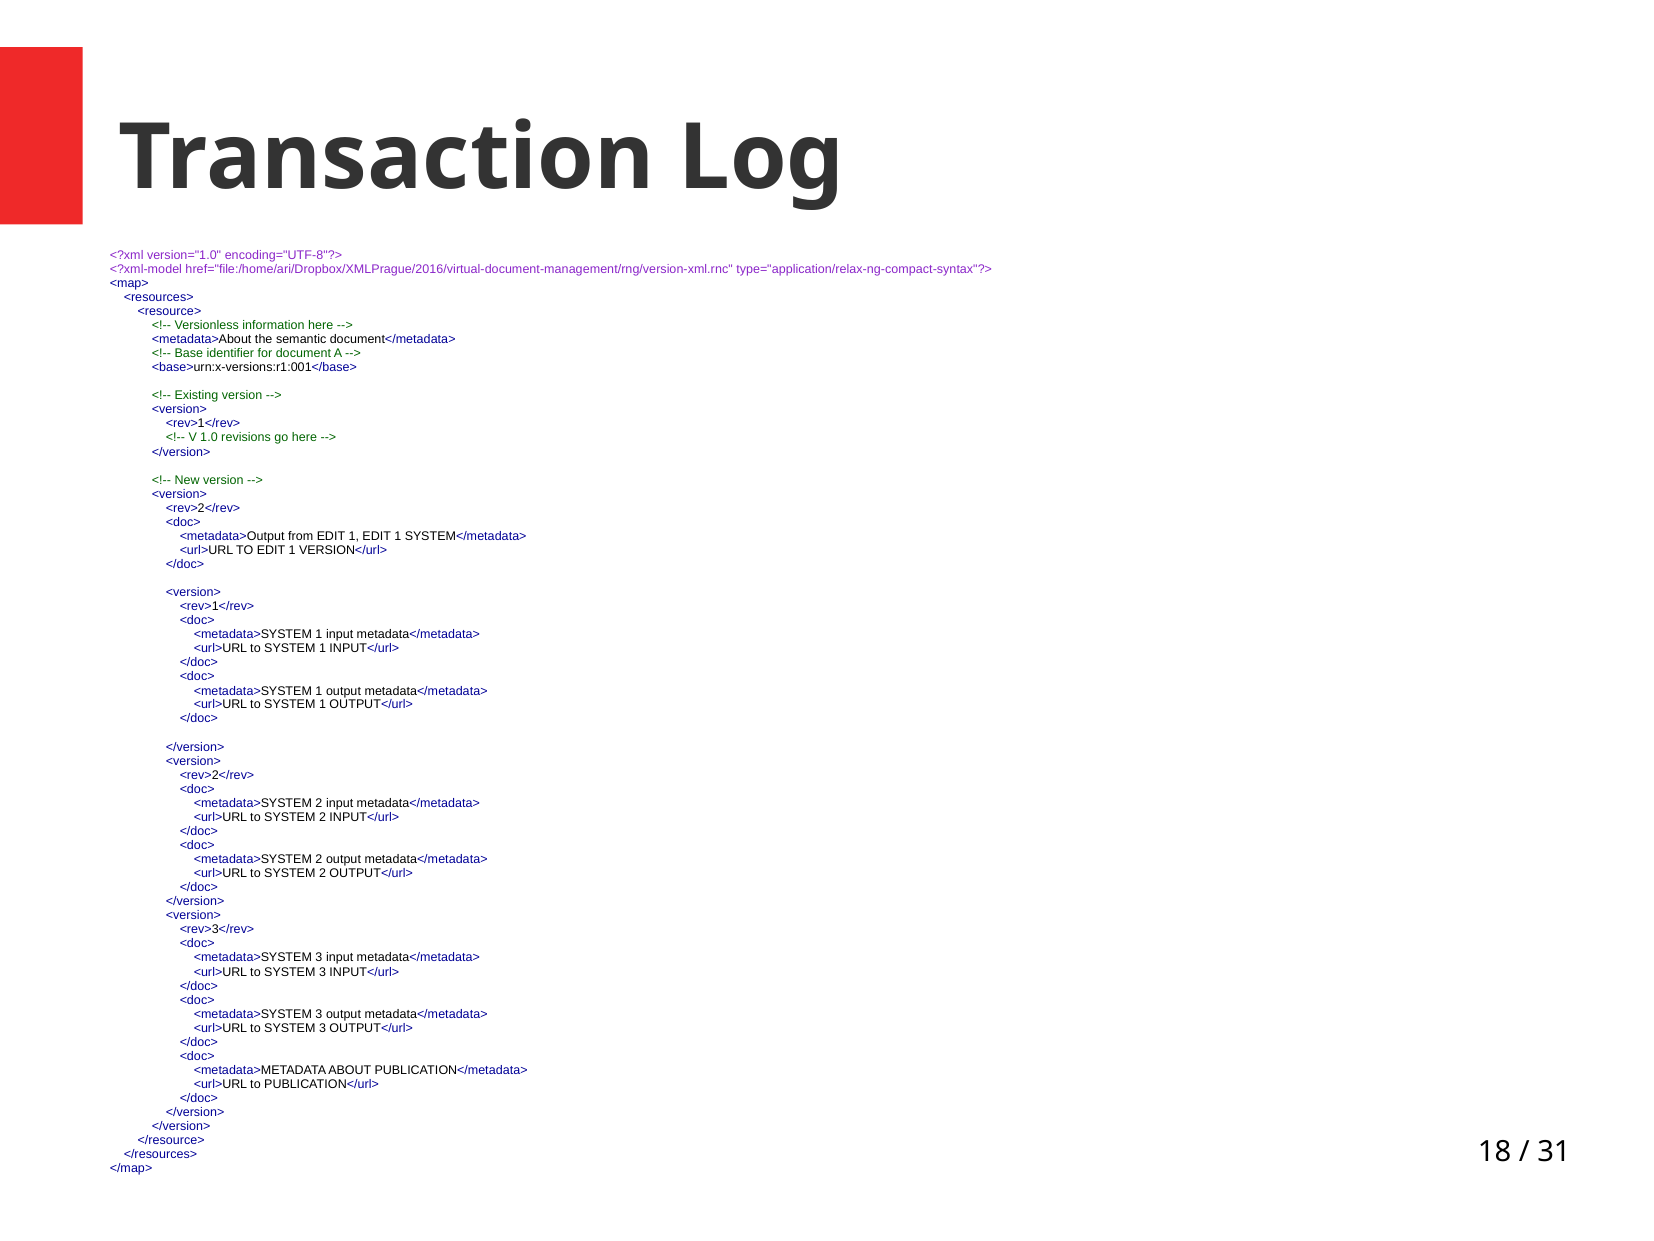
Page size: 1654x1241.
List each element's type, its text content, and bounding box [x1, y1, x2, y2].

text_box <?xml version="1.0" encoding="UTF-8"?> <?xml-model href="file:/home/ari/Dropbox/XMLPrague/2016/virtual-document-management/rng/version-xml.rnc" type="application/relax-ng-compact-syntax"?> <map> <resources> <resource> <!-- Versionless information here --> <metadata>About the semantic document</metadata> <!-- Base identifier for document A --> <base>urn:x-versions:r1:001</base> <!-- Existing version --> <version> <rev>1</rev> <!-- V 1.0 revisions go here --> </version> <!-- New version --> <version> <rev>2</rev> <doc> <metadata>Output from EDIT 1, EDIT 1 SYSTEM</metadata> <url>URL TO EDIT 1 VERSION</url> </doc> <version> <rev>1</rev> <doc> <metadata>SYSTEM 1 input metadata</metadata> <url>URL to SYSTEM 1 INPUT</url> </doc> <doc> <metadata>SYSTEM 1 output metadata</metadata> <url>URL to SYSTEM 1 OUTPUT</url> </doc> </version> <version> <rev>2</rev> <doc> <metadata>SYSTEM 2 input metadata</metadata> <url>URL to SYSTEM 2 INPUT</url> </doc> <doc> <metadata>SYSTEM 2 output metadata</metadata> <url>URL to SYSTEM 2 OUTPUT</url> </doc> </version> <version> <rev>3</rev> <doc> <metadata>SYSTEM 3 input metadata</metadata> <url>URL to SYSTEM 3 INPUT</url> </doc> <doc> <metadata>SYSTEM 3 output metadata</metadata> <url>URL to SYSTEM 3 OUTPUT</url> </doc> <doc> <metadata>METADATA ABOUT PUBLICATION</metadata> <url>URL to PUBLICATION</url> </doc> </version> </version> </resource> </resources> </map> [95, 240, 1457, 1199]
title Transaction Log [118, 49, 1571, 257]
